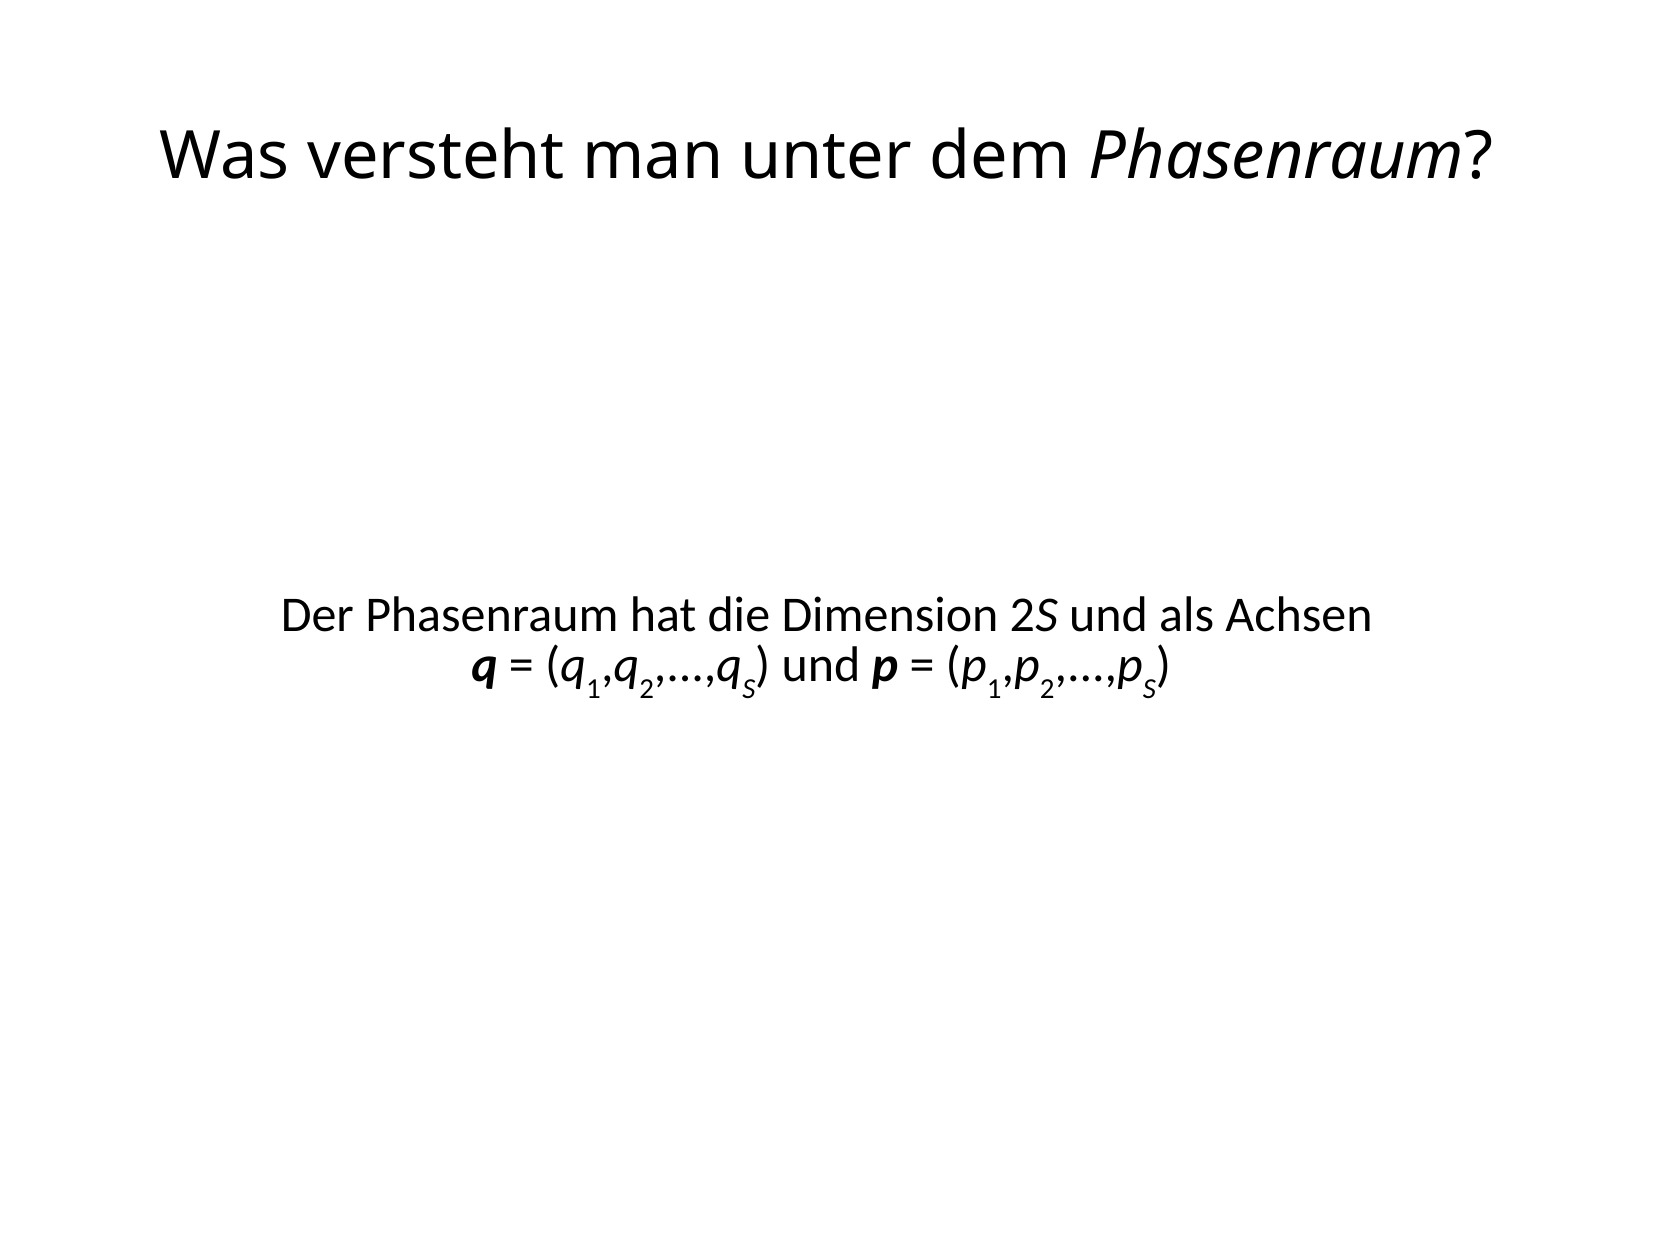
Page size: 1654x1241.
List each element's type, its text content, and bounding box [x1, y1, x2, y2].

subtitle Der Phasenraum hat die Dimension 2S und als Achsen q = (q1,q2,...,qS) und p = (p1,p2,...,pS) [82, 290, 1571, 1010]
title Was versteht man unter dem Phasenraum? [82, 49, 1571, 257]
